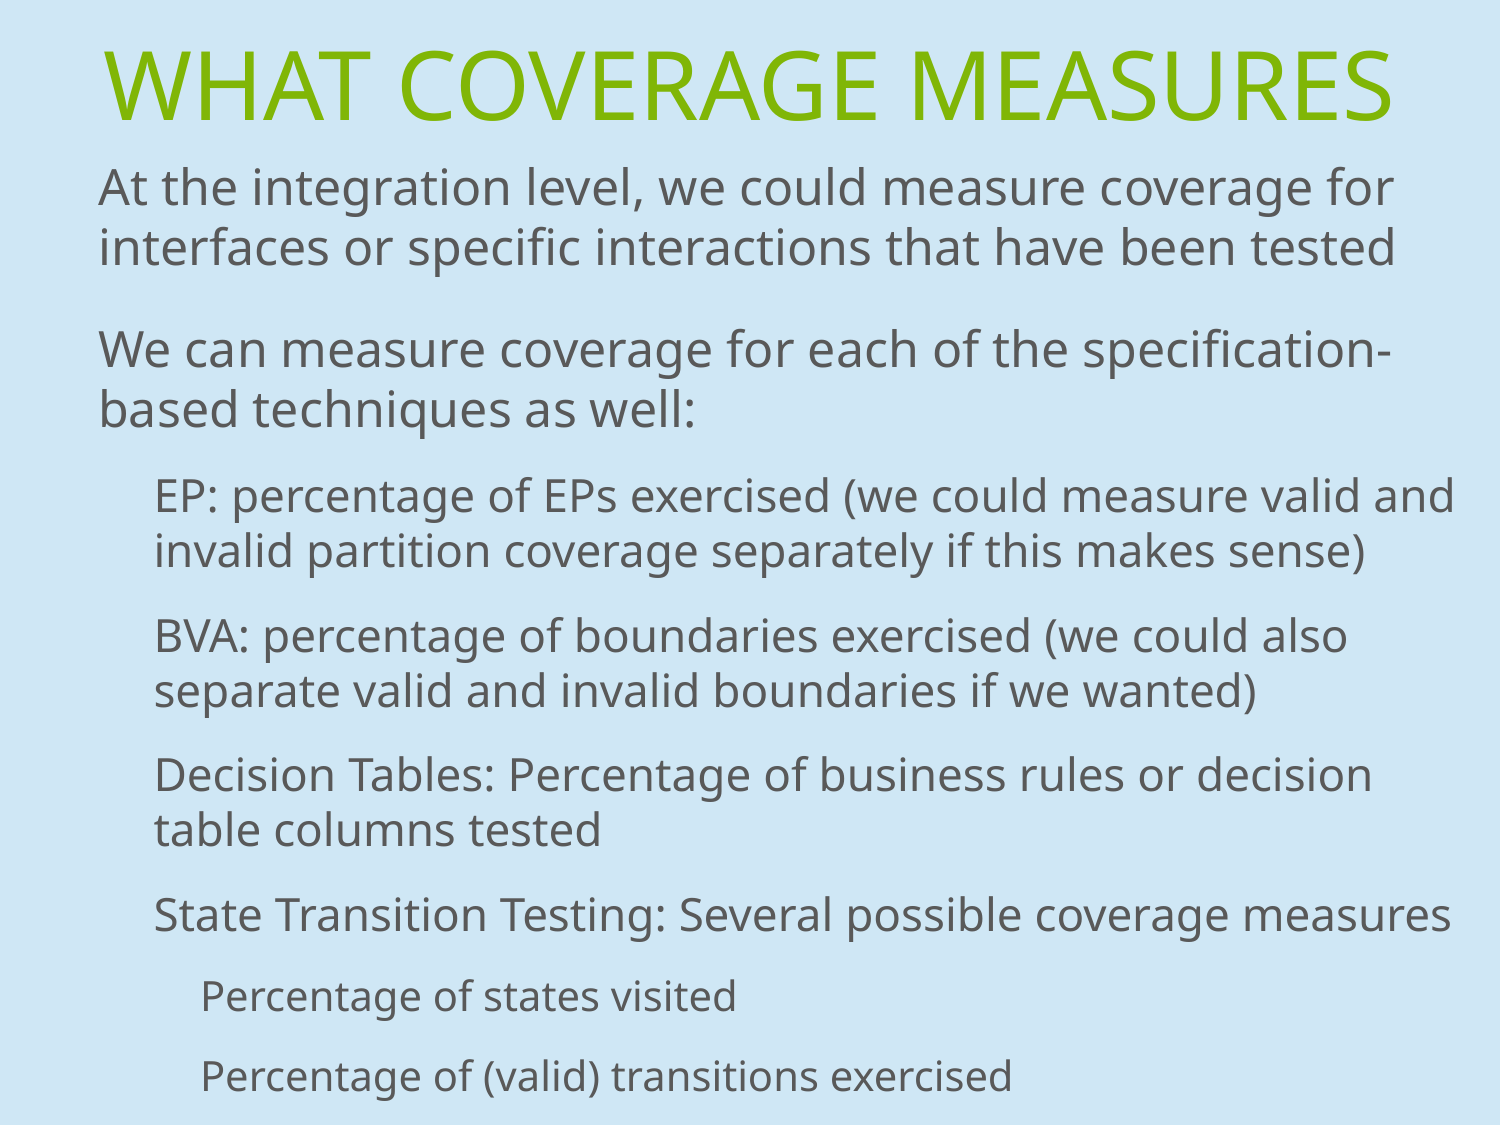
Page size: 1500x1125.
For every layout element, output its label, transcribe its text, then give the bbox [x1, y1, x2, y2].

list At the integration level, we could measure coverage for interfaces or specific interactions that have been tested We can measure coverage for each of the specification-based techniques as well: EP: percentage of EPs exercised (we could measure valid and invalid partition coverage separately if this makes sense) BVA: percentage of boundaries exercised (we could also separate valid and invalid boundaries if we wanted) Decision Tables: Percentage of business rules or decision table columns tested State Transition Testing: Several possible coverage measures Percentage of states visited Percentage of (valid) transitions exercised Percentage of pairs of valid transitions exercised – and longer series of transitions, such as transition triples, quadruples, etc. Percentage of invalid transitions exercised (from the state table) [26, 148, 1474, 1098]
title WHAT COVERAGE MEASURES [26, 17, 1474, 134]
